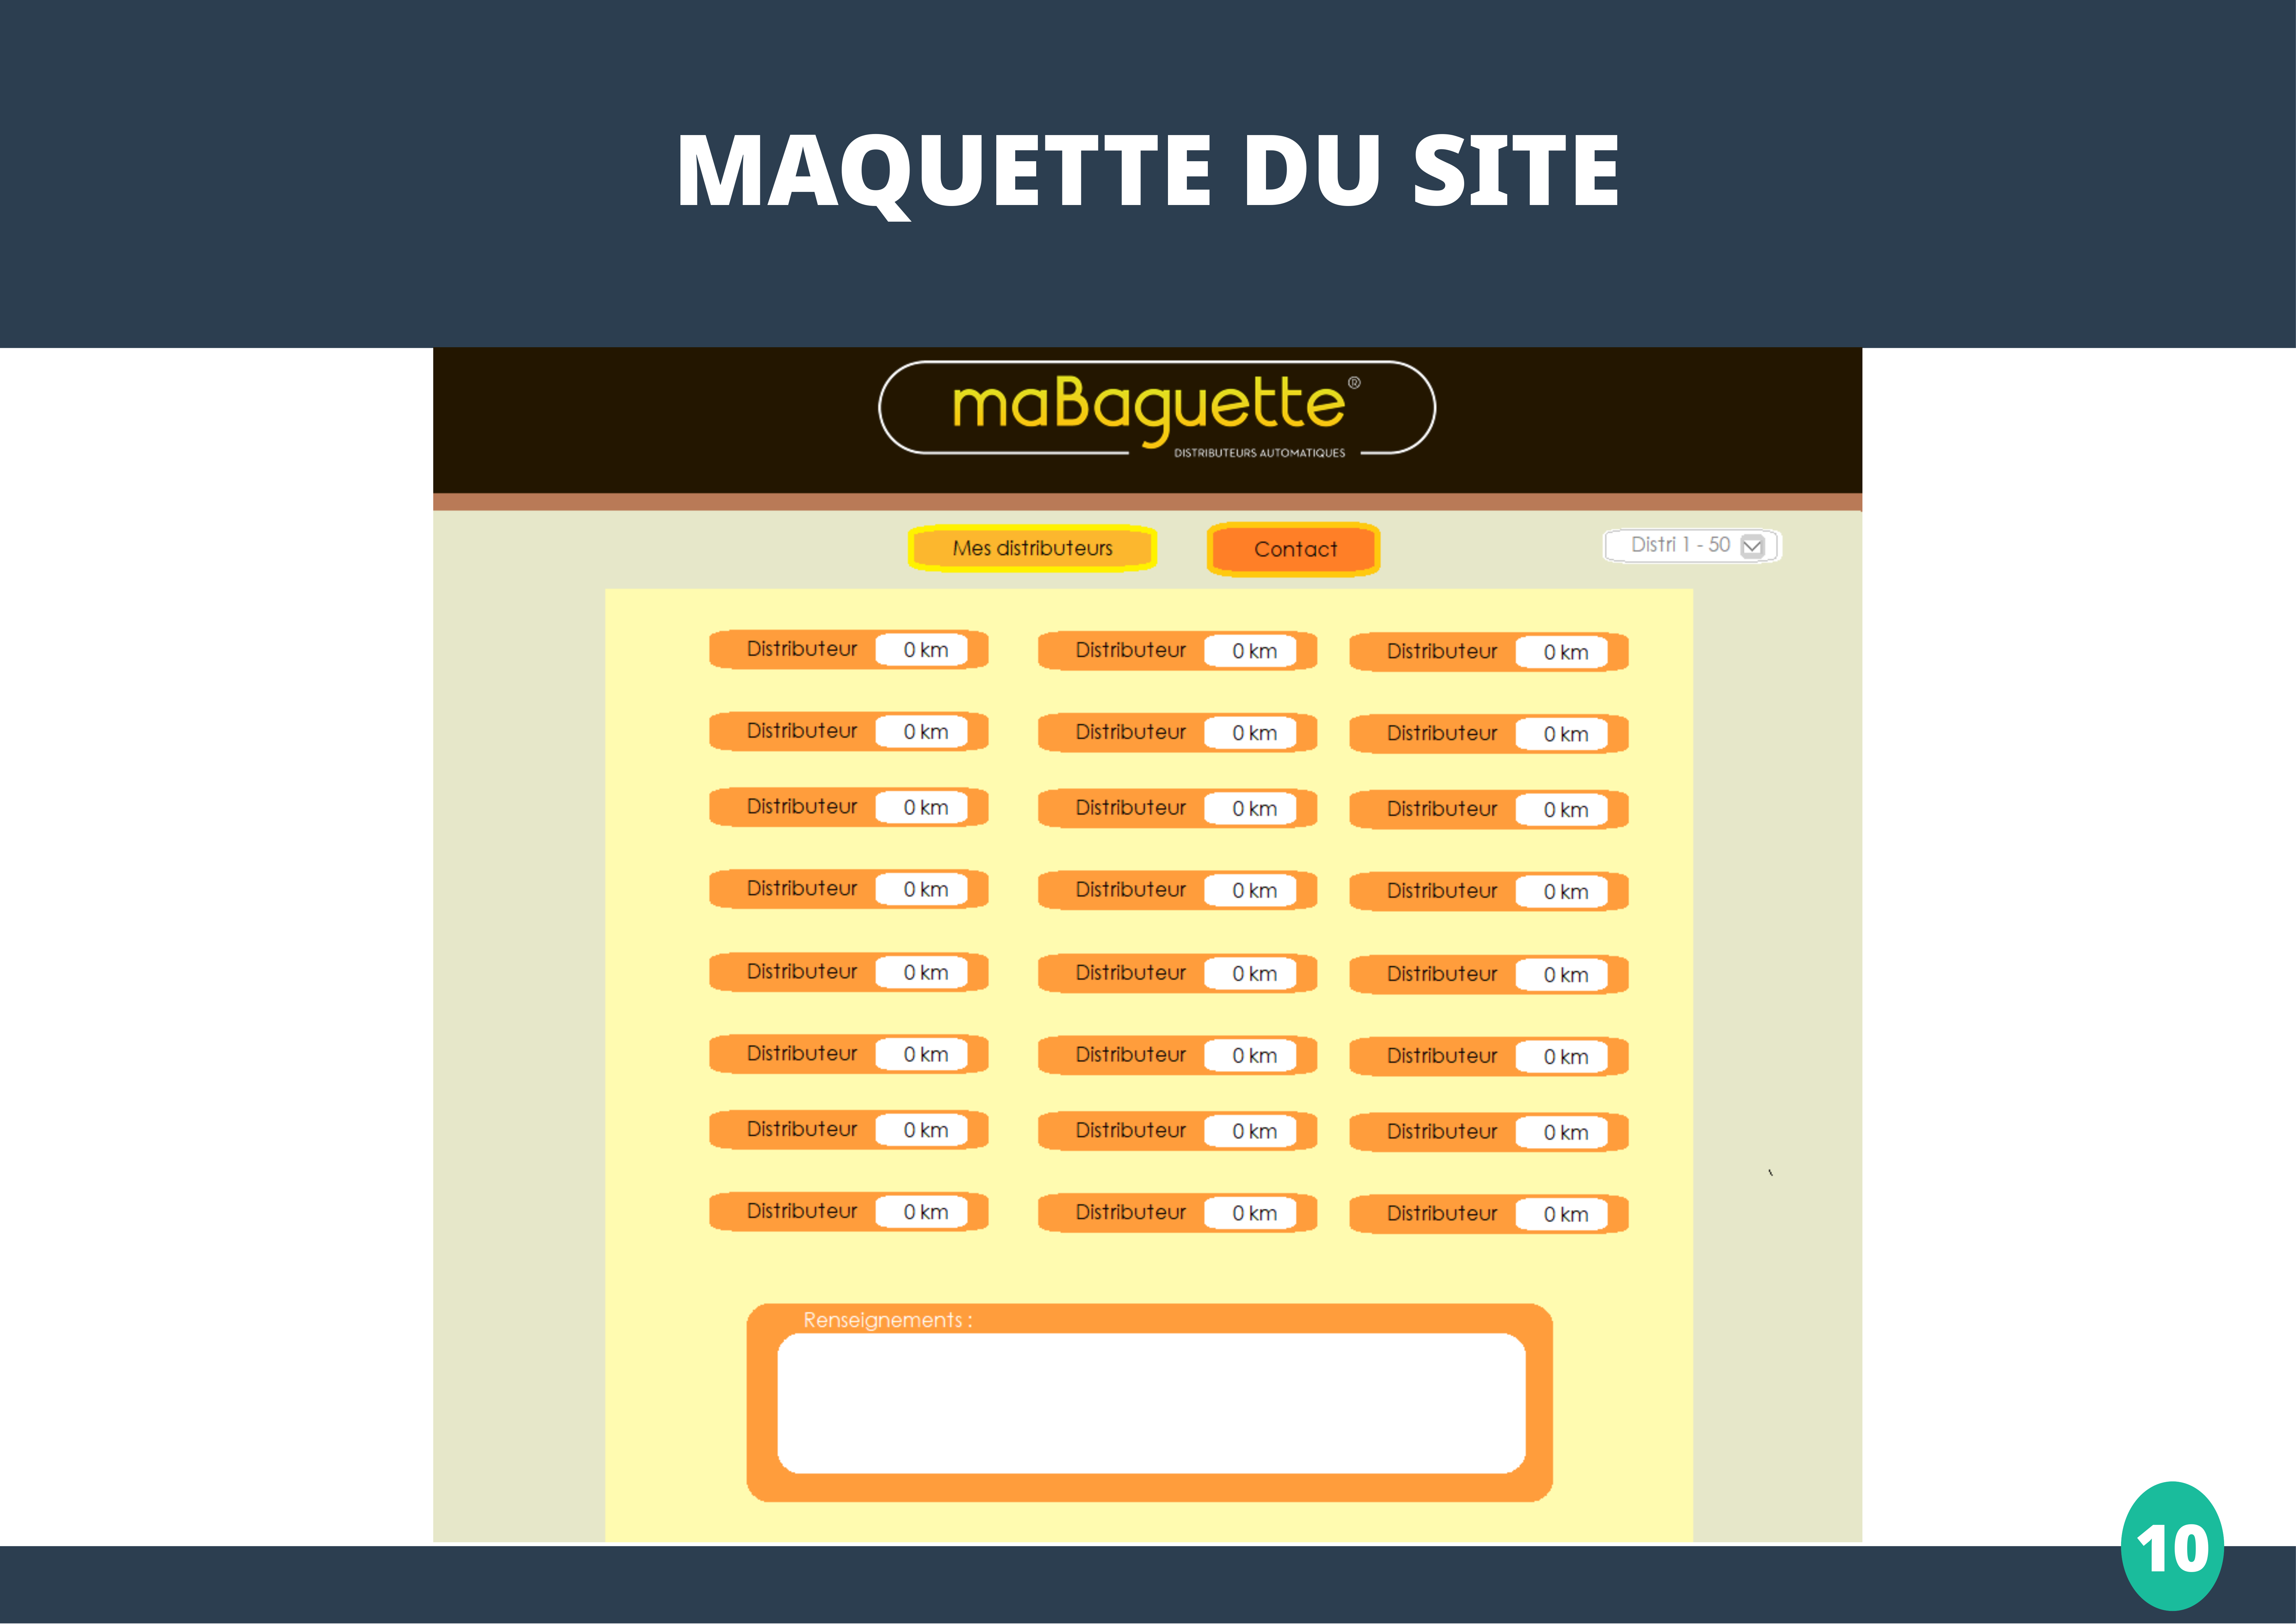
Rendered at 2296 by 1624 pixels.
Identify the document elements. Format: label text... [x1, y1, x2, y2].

picture [433, 347, 1862, 1542]
title MAQUETTE DU SITE [82, 64, 2214, 270]
